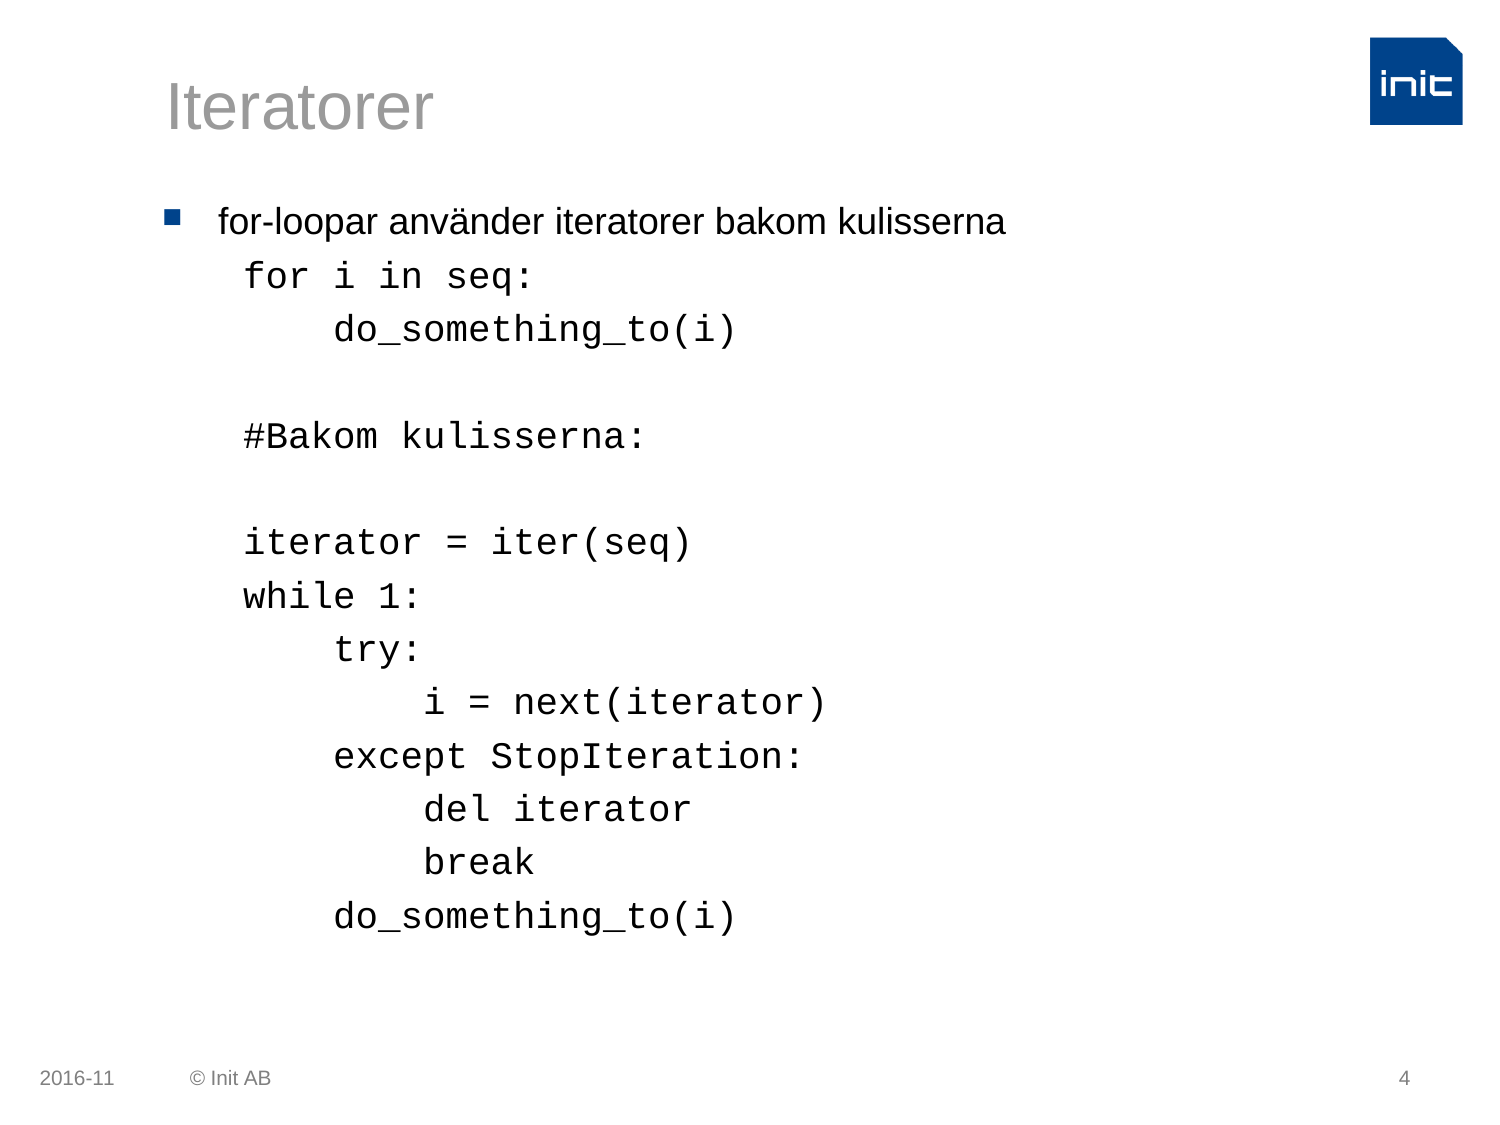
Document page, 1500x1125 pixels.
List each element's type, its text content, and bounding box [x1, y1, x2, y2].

text_box Iteratorer [150, 0, 1351, 151]
text_box for-loopar använder iteratorer bakom kulisserna for i in seq: do_something_to(i) #Bakom kulisserna: iterator = iter(seq) while 1: try: i = next(iterator) except StopIteration: del iterator break do_something_to(i) [150, 189, 1351, 963]
text_box © Init AB [174, 1037, 1326, 1098]
text_box 2016-11 [24, 1037, 151, 1098]
picture [1370, 37, 1463, 125]
text_box <nummer> [1350, 1037, 1426, 1098]
